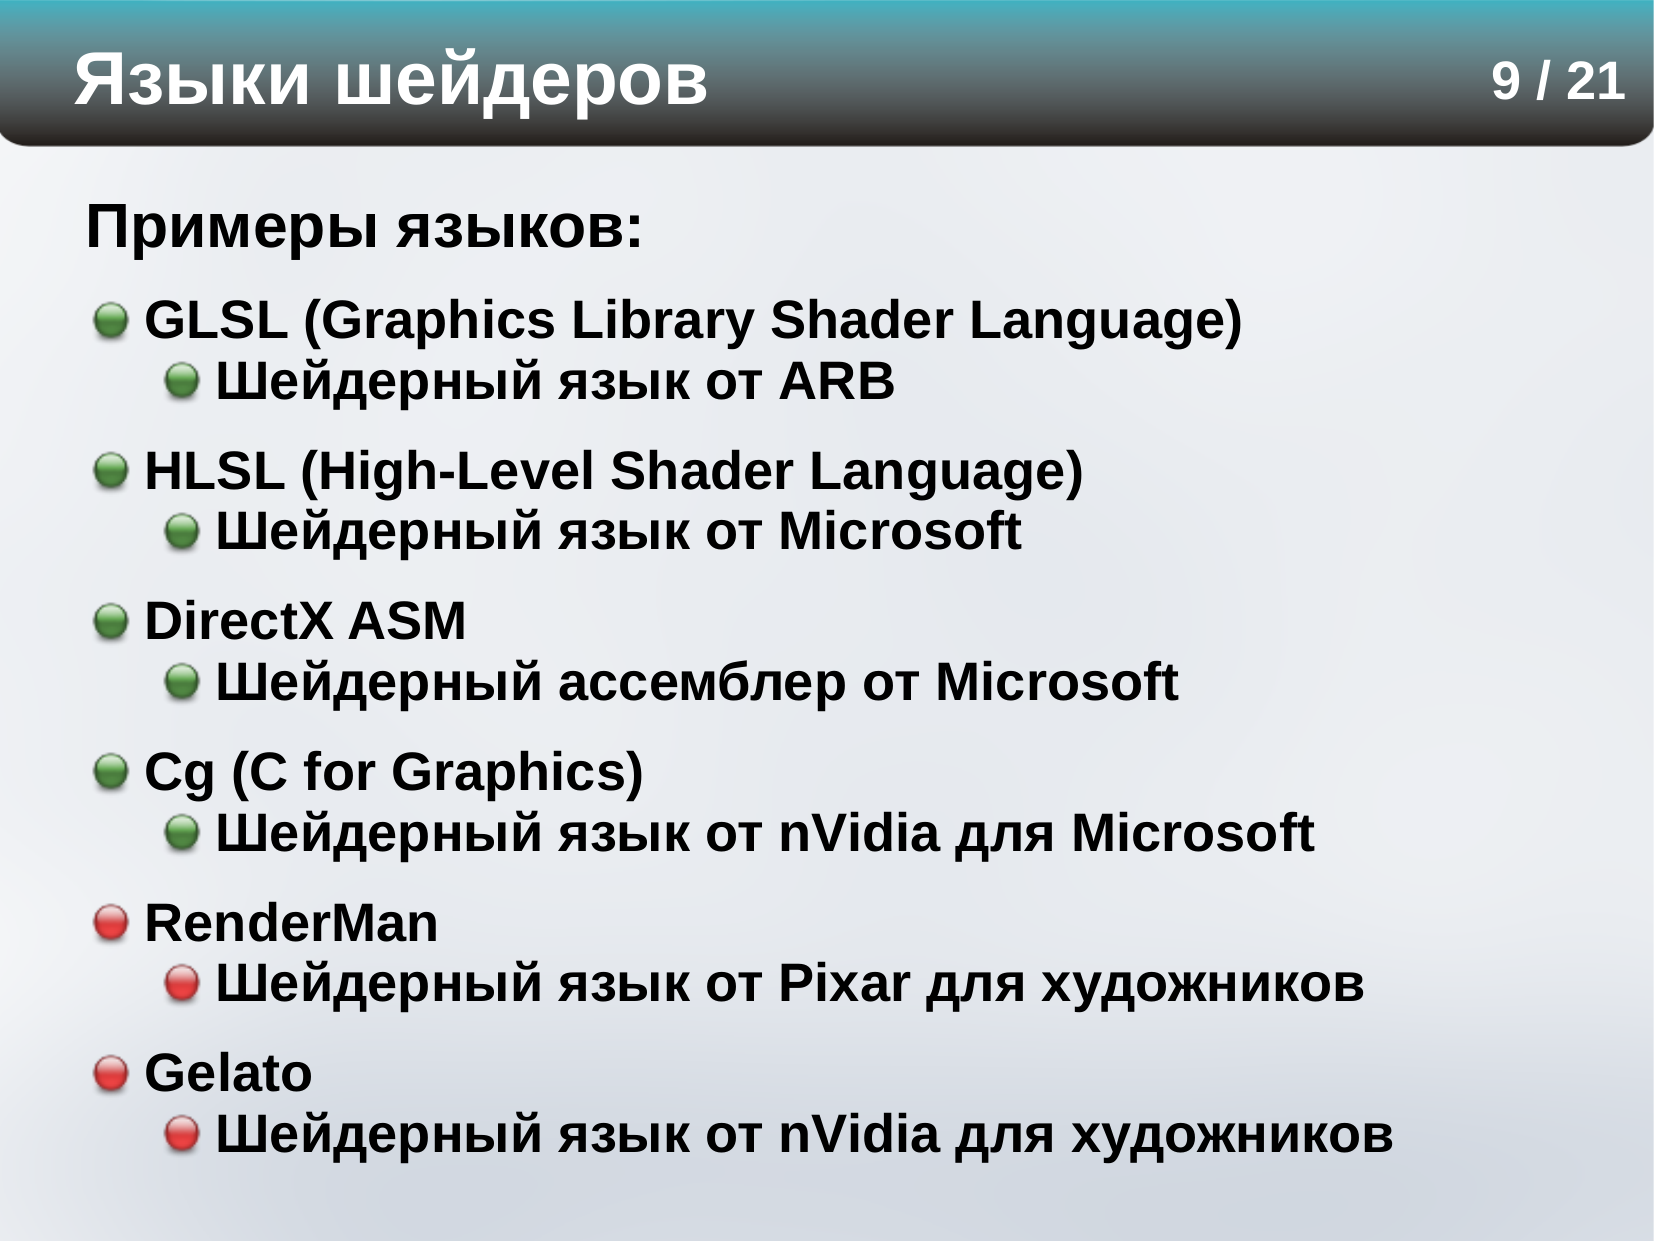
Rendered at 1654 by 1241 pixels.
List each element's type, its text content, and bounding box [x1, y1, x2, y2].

text_box Примеры языков: GLSL (Graphics Library Shader Language) Шейдерный язык от ARB HLSL (High-Level Shader Language) Шейдерный язык от Microsoft DirectX ASM Шейдерный ассемблер от Microsoft Cg (C for Graphics) Шейдерный язык от nVidia для Microsoft RenderMan Шейдерный язык от Pixar для художников Gelato Шейдерный язык от nVidia для художников [70, 183, 1506, 1172]
text_box Языки шейдеров [59, 29, 1359, 129]
text_box <номер> / 21 [1476, 42, 1654, 119]
picture [0, 0, 1654, 1241]
